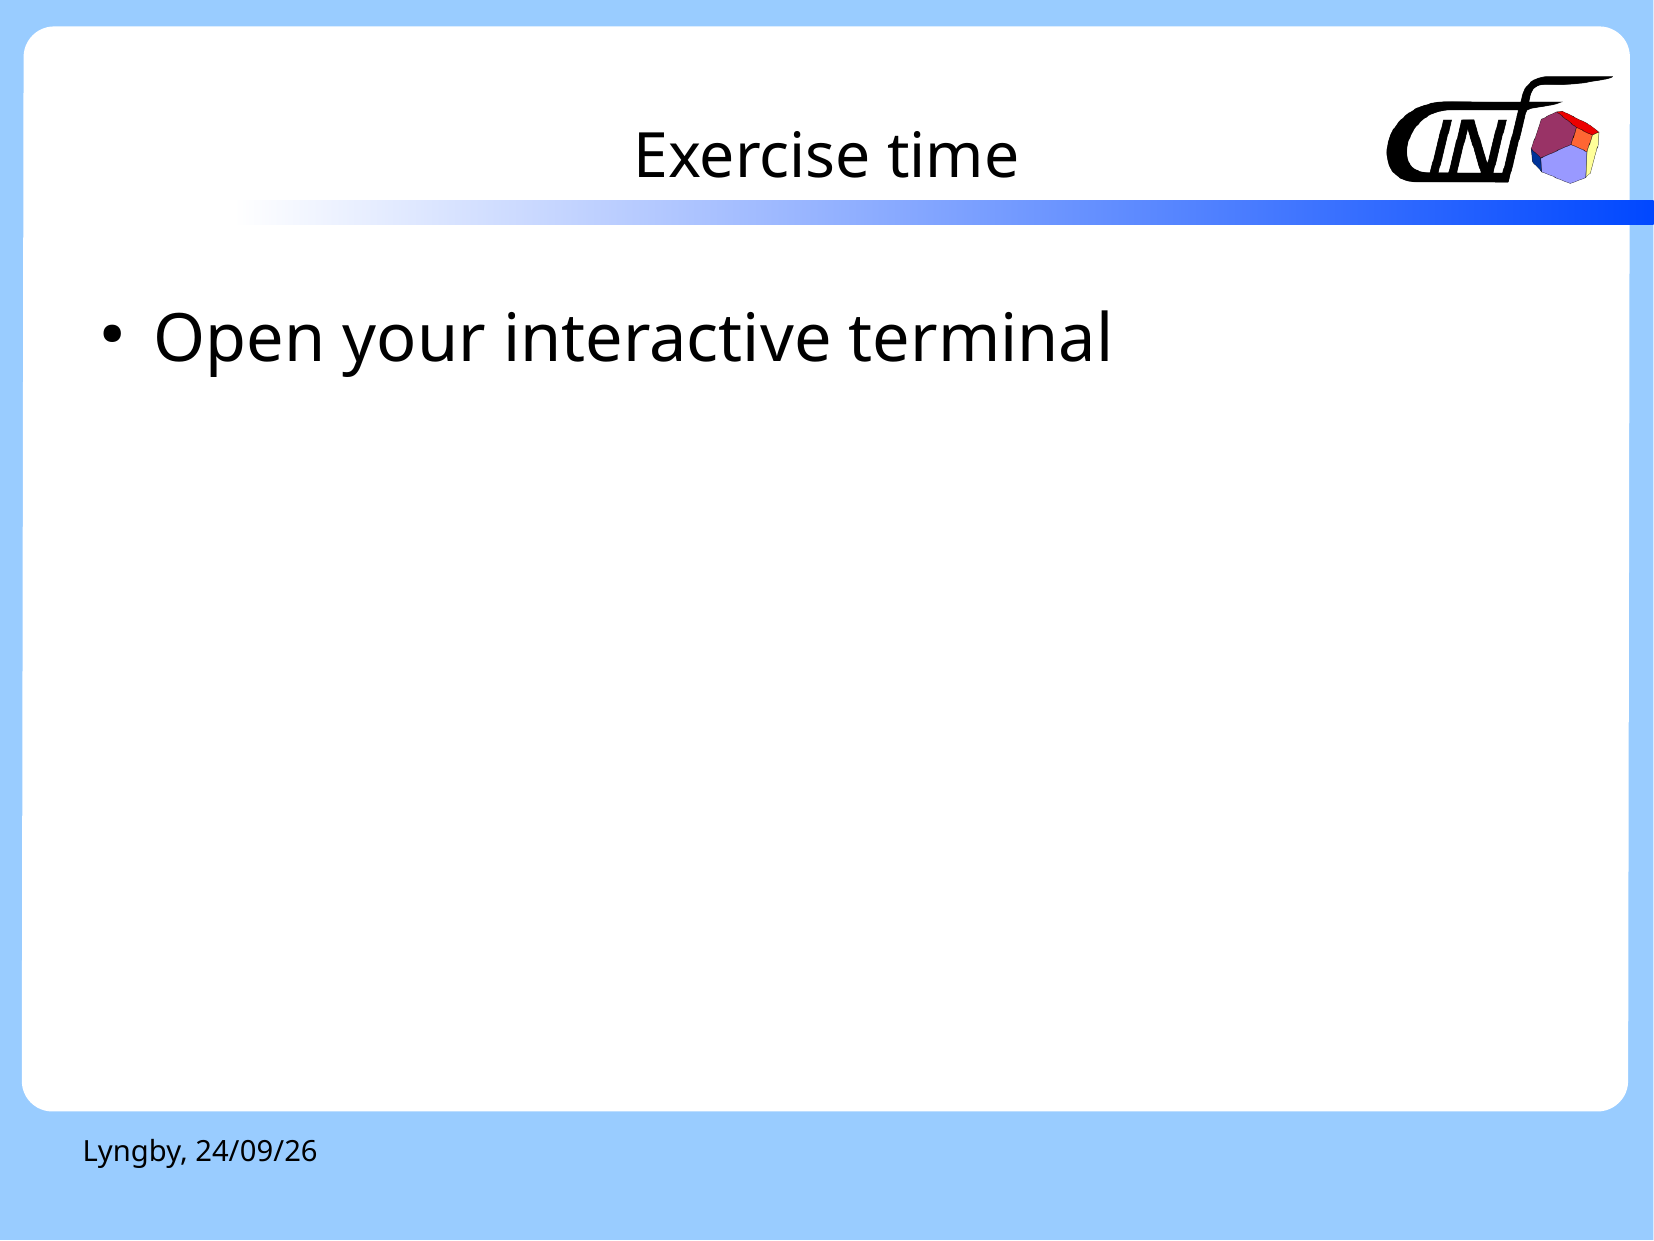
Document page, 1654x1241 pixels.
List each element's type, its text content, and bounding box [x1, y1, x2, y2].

picture [1571, 76, 1613, 184]
list Open your interactive terminal [82, 290, 1571, 1010]
title Exercise time [82, 49, 1571, 257]
